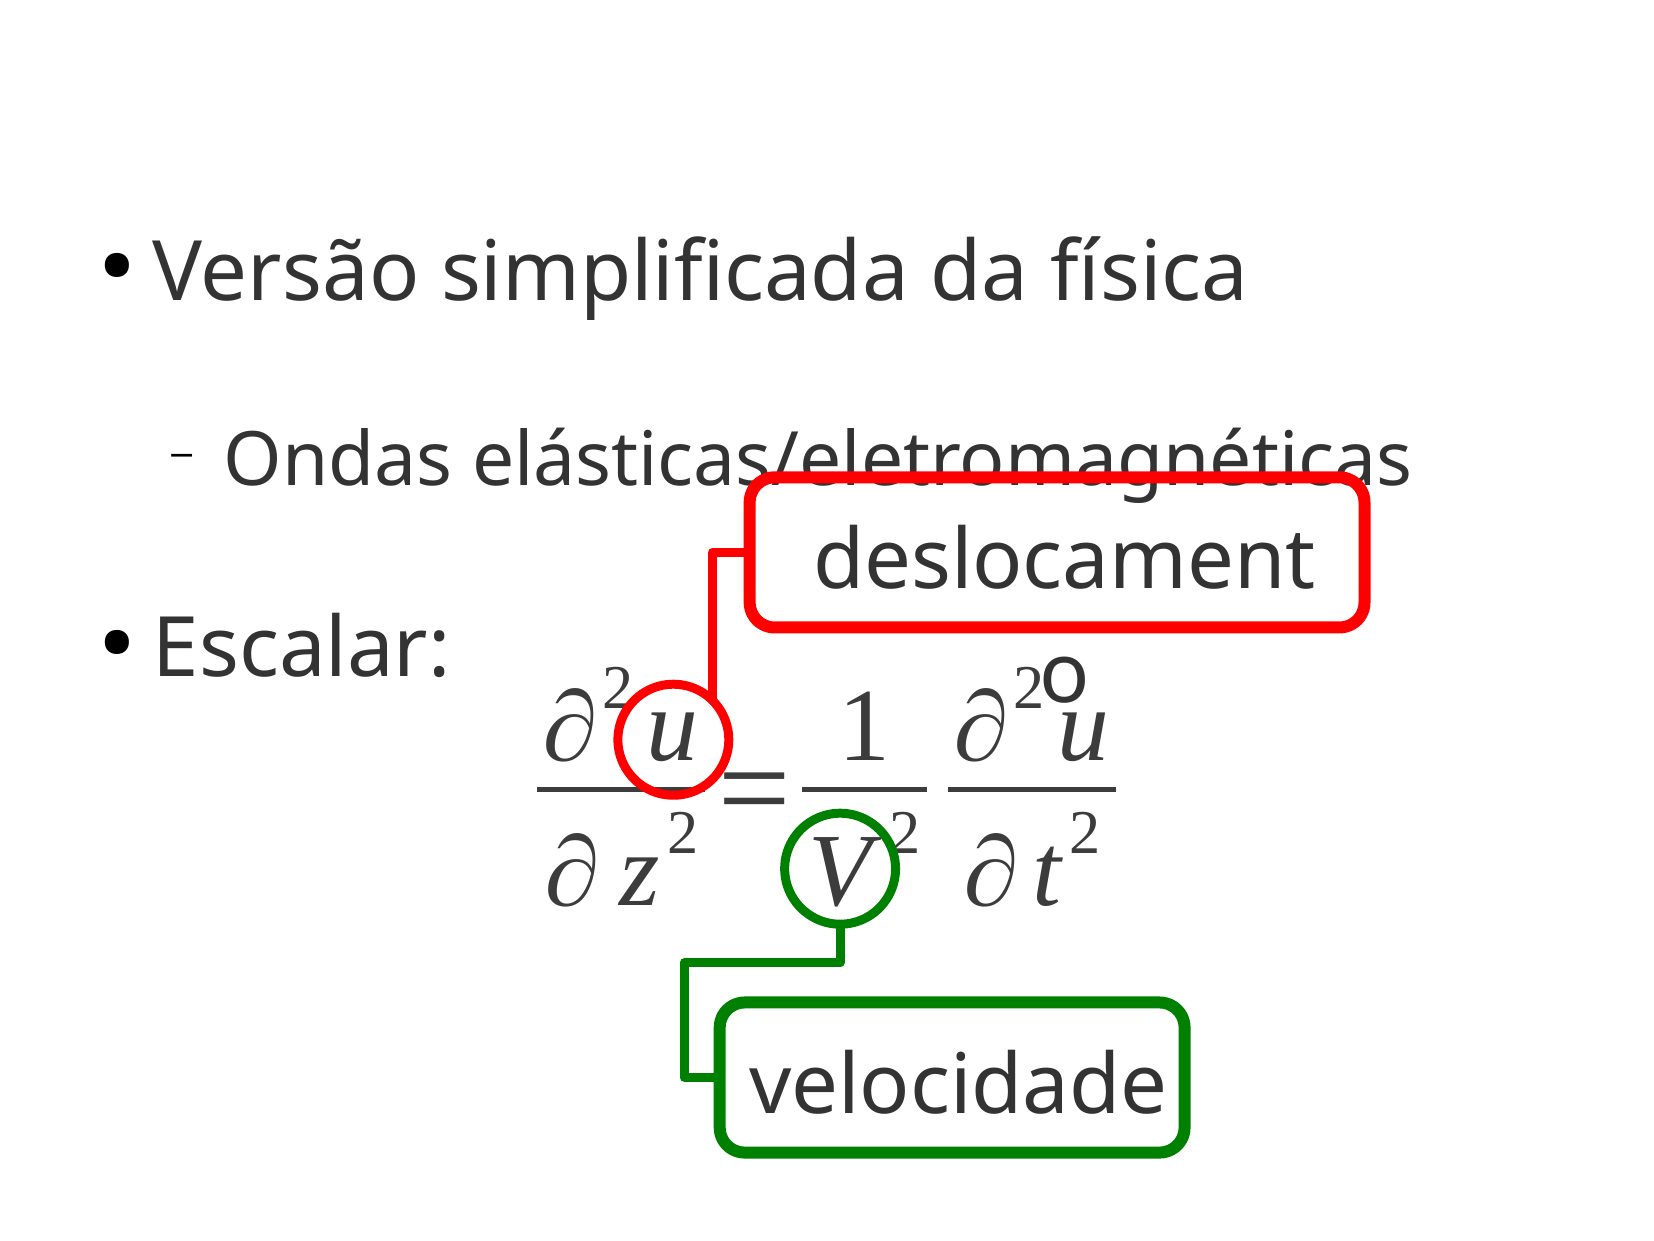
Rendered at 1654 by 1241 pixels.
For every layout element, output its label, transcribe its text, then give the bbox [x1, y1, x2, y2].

text_box deslocamento [779, 492, 1350, 601]
chart [525, 652, 1128, 928]
chart [623, 689, 724, 790]
text_box velocidade [734, 1017, 1200, 1126]
chart [790, 818, 891, 919]
list Versão simplificada da física Ondas elásticas/eletromagnéticas Escalar: [82, 154, 1538, 874]
list Versão simplificada da física Ondas elásticas/eletromagnéticas Escalar: [756, 484, 1358, 621]
